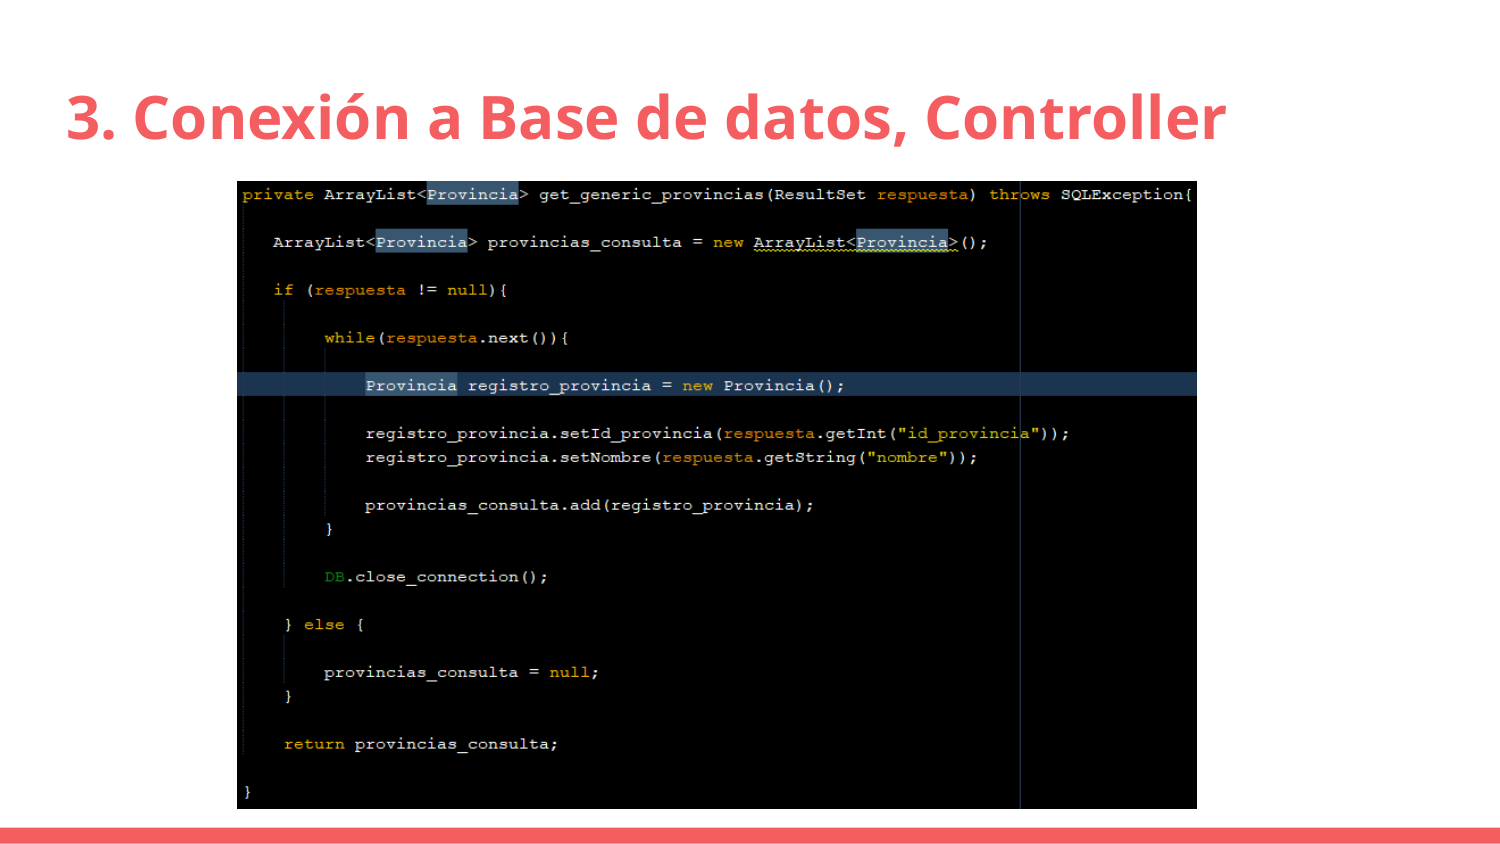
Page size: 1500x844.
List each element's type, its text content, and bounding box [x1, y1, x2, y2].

picture [237, 181, 1197, 809]
title 3. Conexión a Base de datos, Controller [51, 64, 1449, 167]
